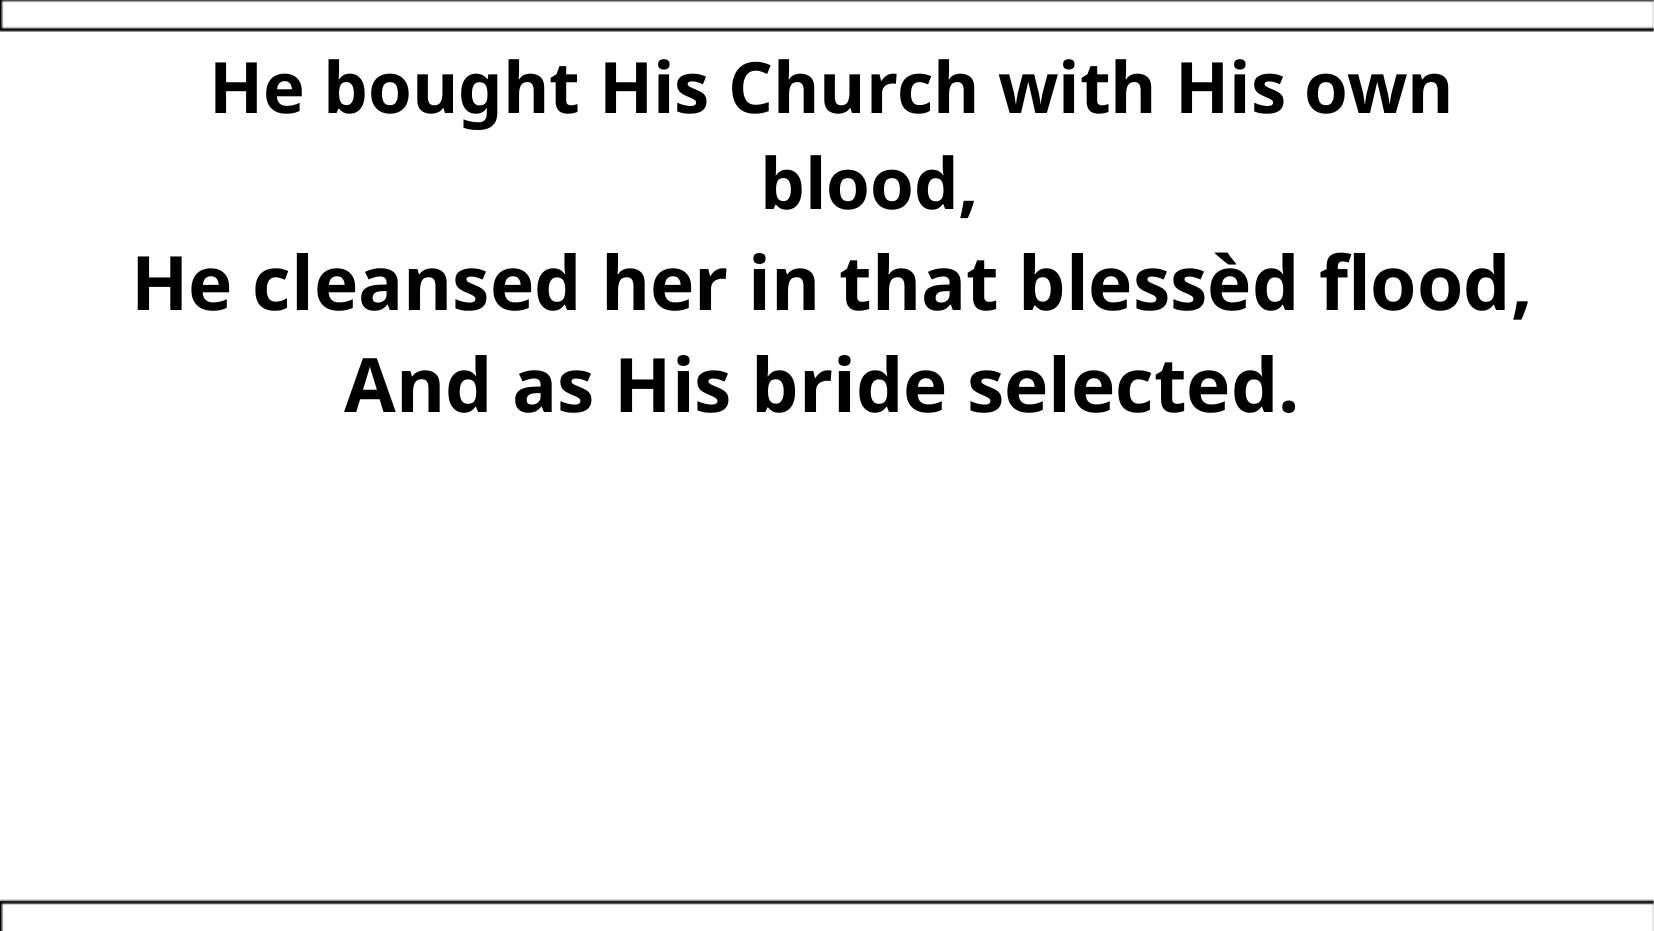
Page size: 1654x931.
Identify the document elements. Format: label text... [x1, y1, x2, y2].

picture [0, 0, 1654, 931]
text_box He bought His Church with His own blood, He cleansed her in that blessèd flood, And as His bride selected. [105, 30, 1561, 349]
